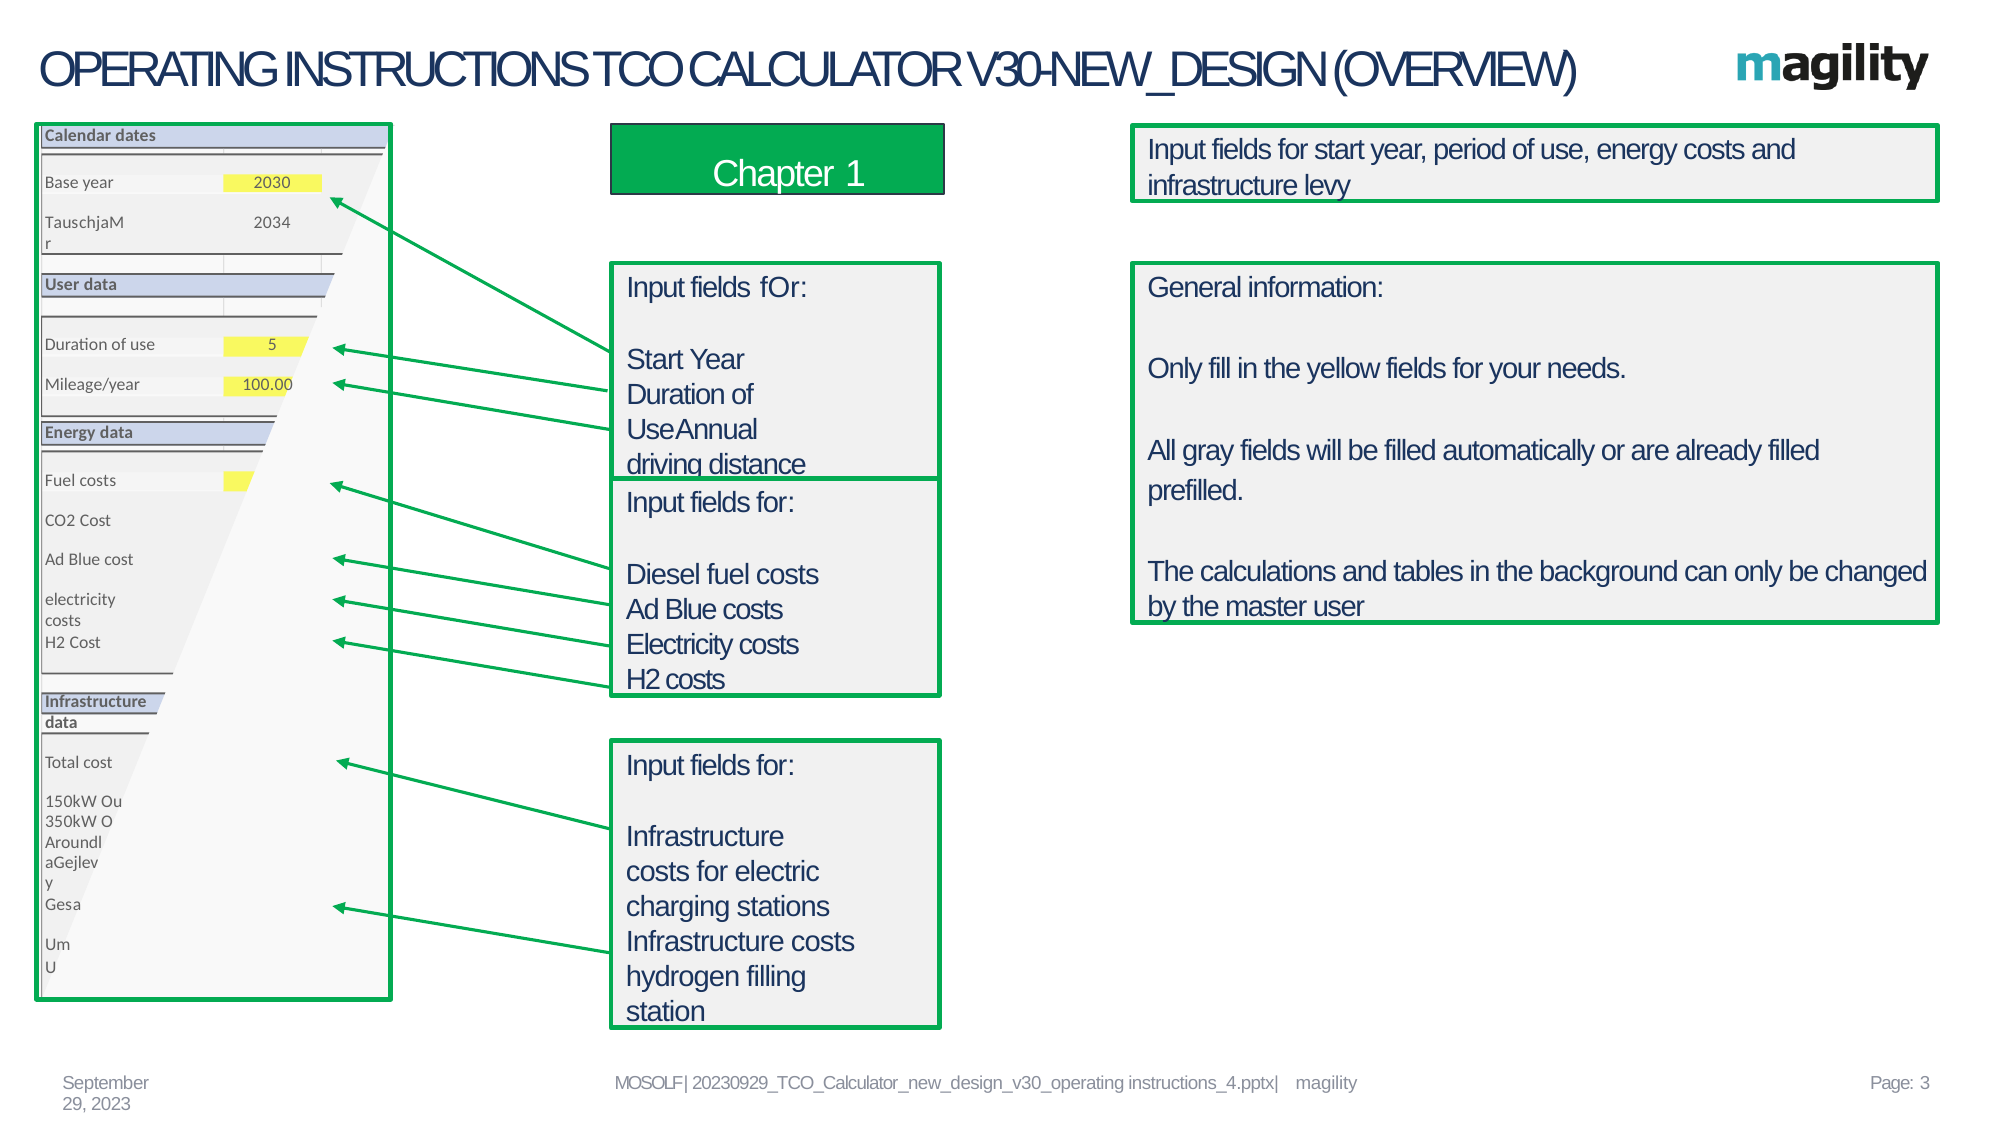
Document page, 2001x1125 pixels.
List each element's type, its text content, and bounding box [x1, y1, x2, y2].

text_box General information: Only fill in the yellow fields for your needs. All gray fields will be filled automatically or are already filled prefilled. The calculations and tables in the background can only be changed by the master user [1132, 263, 1938, 623]
text_box Chapter 1 [610, 123, 944, 194]
text_box Input fields for: Infrastructure costs for electric charging stations Infrastructure costs hydrogen filling station [610, 740, 940, 1028]
text_box Input fields fOr: Start Year Duration of UseAnnual driving distance [611, 263, 940, 478]
text_box Input fields for: Diesel fuel costs Ad Blue costs Electricity costs H2 costs [610, 478, 940, 696]
text_box [39, 126, 613, 997]
slide_number September 29, 2023 [60, 1073, 154, 1125]
text_box Input fields for start year, period of use, energy costs and infrastructure levy [1132, 125, 1938, 201]
slide_number Page: <number> [1868, 1073, 1944, 1125]
title OPERATING INSTRUCTIONS TCO CALCULATOR V30-NEW_DESIGN (OVERVIEW) [36, 34, 1607, 225]
footer MOSOLF|20230929_TCO_Calculator_new_design_v30_operating instructions_4.pptx| magility [612, 1073, 1392, 1125]
picture [1737, 43, 1929, 90]
